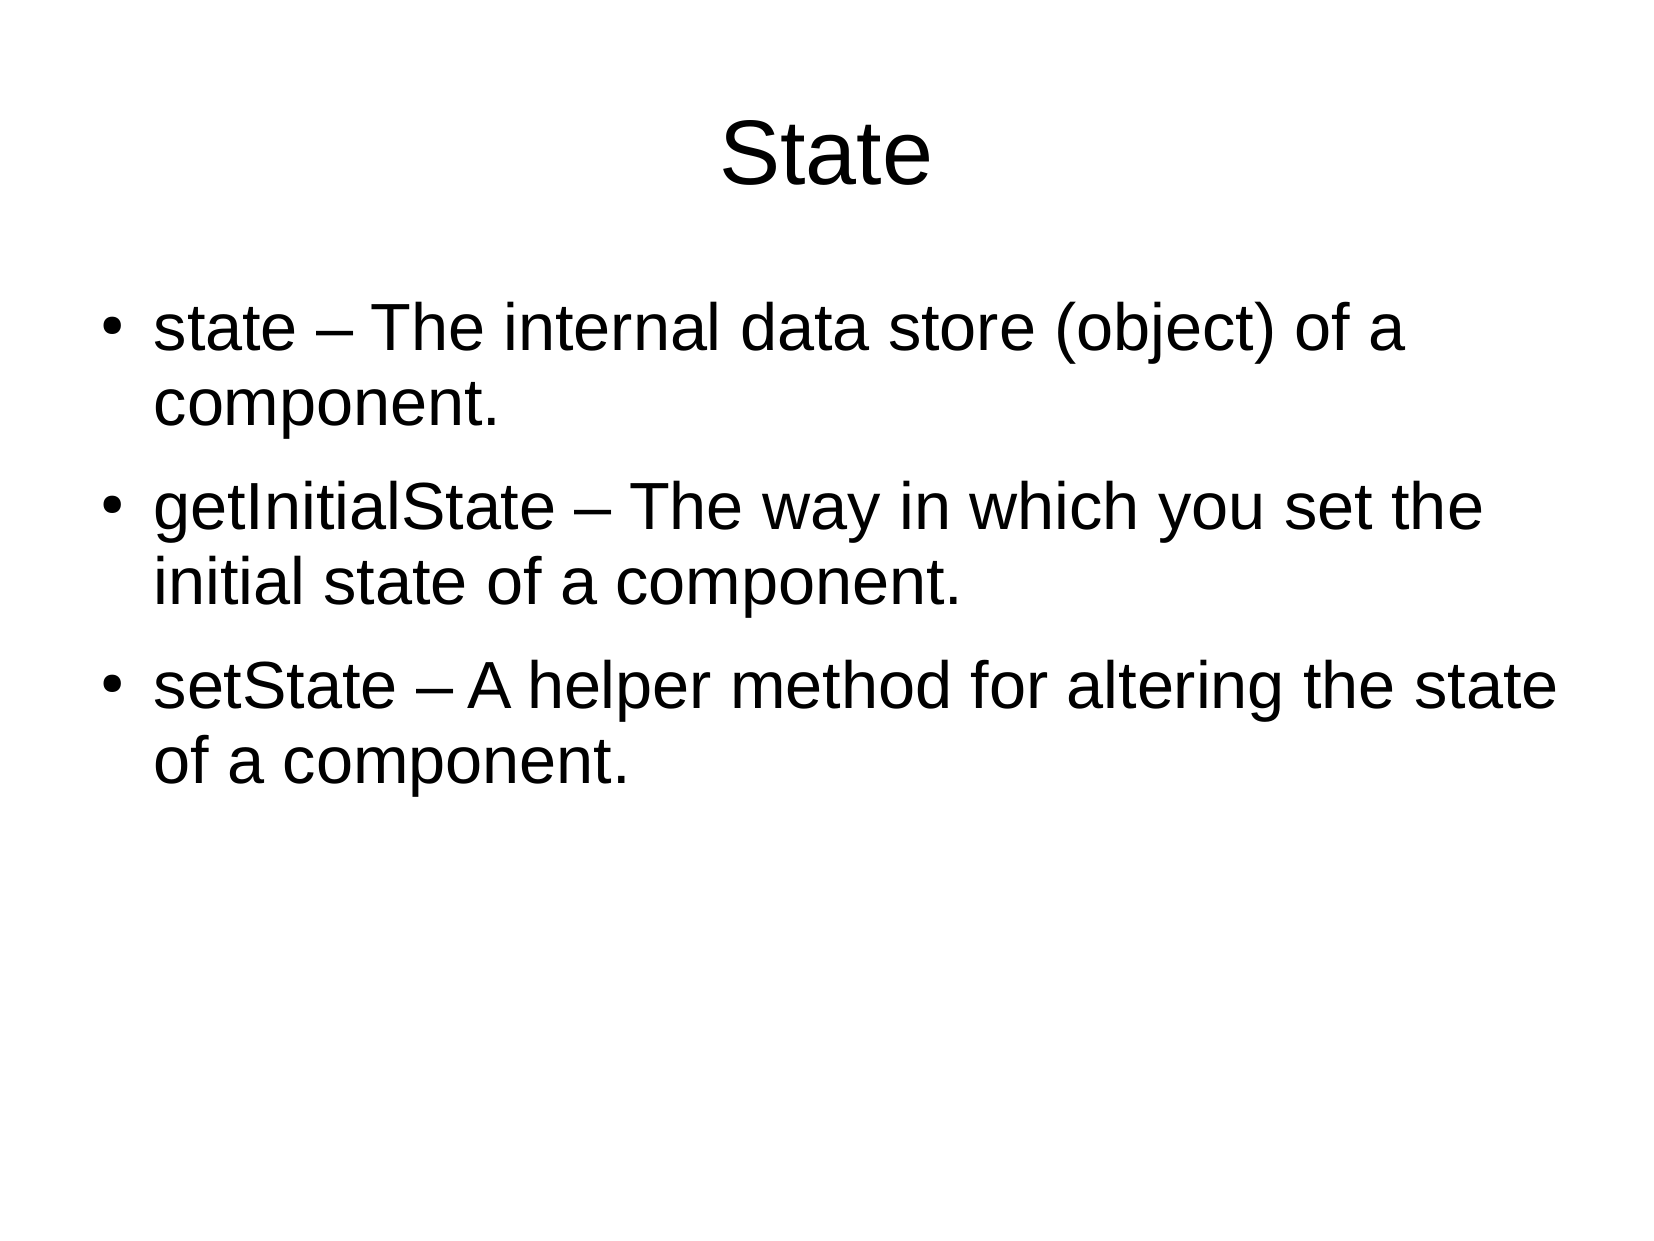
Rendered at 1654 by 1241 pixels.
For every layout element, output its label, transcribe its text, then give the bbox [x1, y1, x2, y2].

title State [82, 49, 1571, 257]
list state – The internal data store (object) of a component. getInitialState – The way in which you set the initial state of a component. setState – A helper method for altering the state of a component. [82, 290, 1571, 1010]
